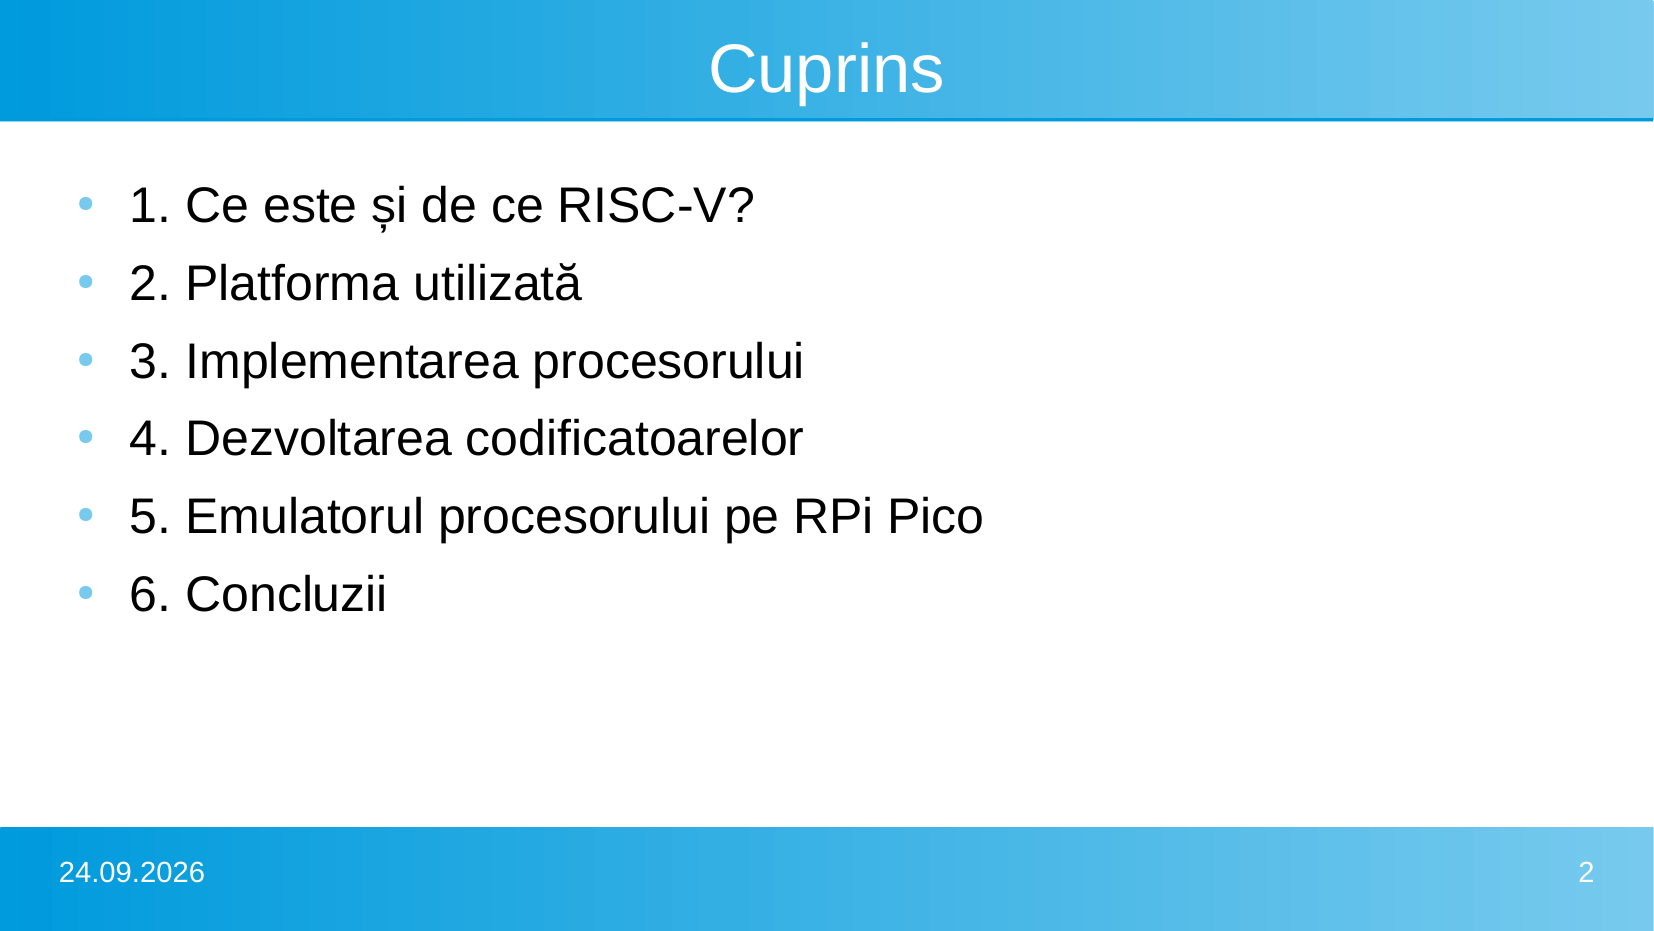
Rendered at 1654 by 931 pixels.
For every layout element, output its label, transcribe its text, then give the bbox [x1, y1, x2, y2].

title Cuprins [59, 29, 1595, 108]
list 1. Ce este și de ce RISC-V? 2. Platforma utilizată 3. Implementarea procesorului 4. Dezvoltarea codificatoarelor 5. Emulatorul procesorului pe RPi Pico 6. Concluzii [59, 177, 1595, 768]
